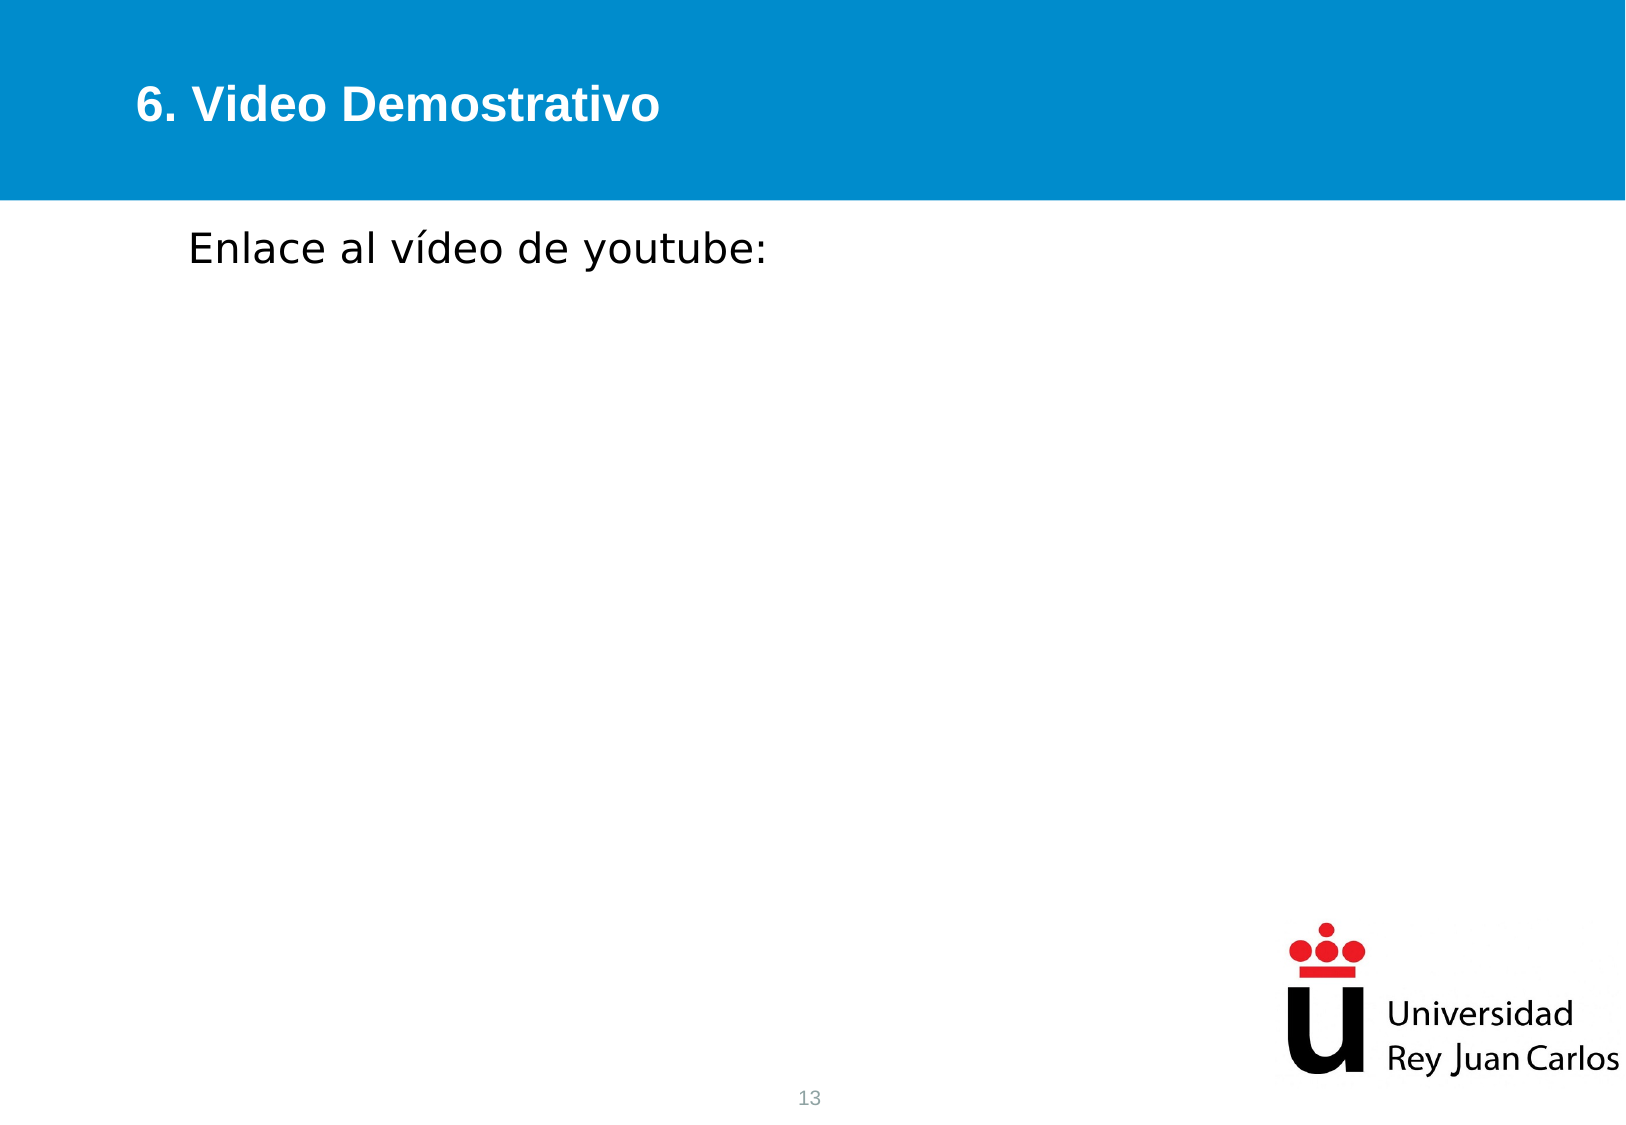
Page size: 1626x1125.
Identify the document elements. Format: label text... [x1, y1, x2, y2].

picture [1275, 891, 1626, 1125]
list Enlace al vídeo de youtube: [112, 224, 1576, 976]
title 6. Video Demostrativo [112, 20, 676, 188]
